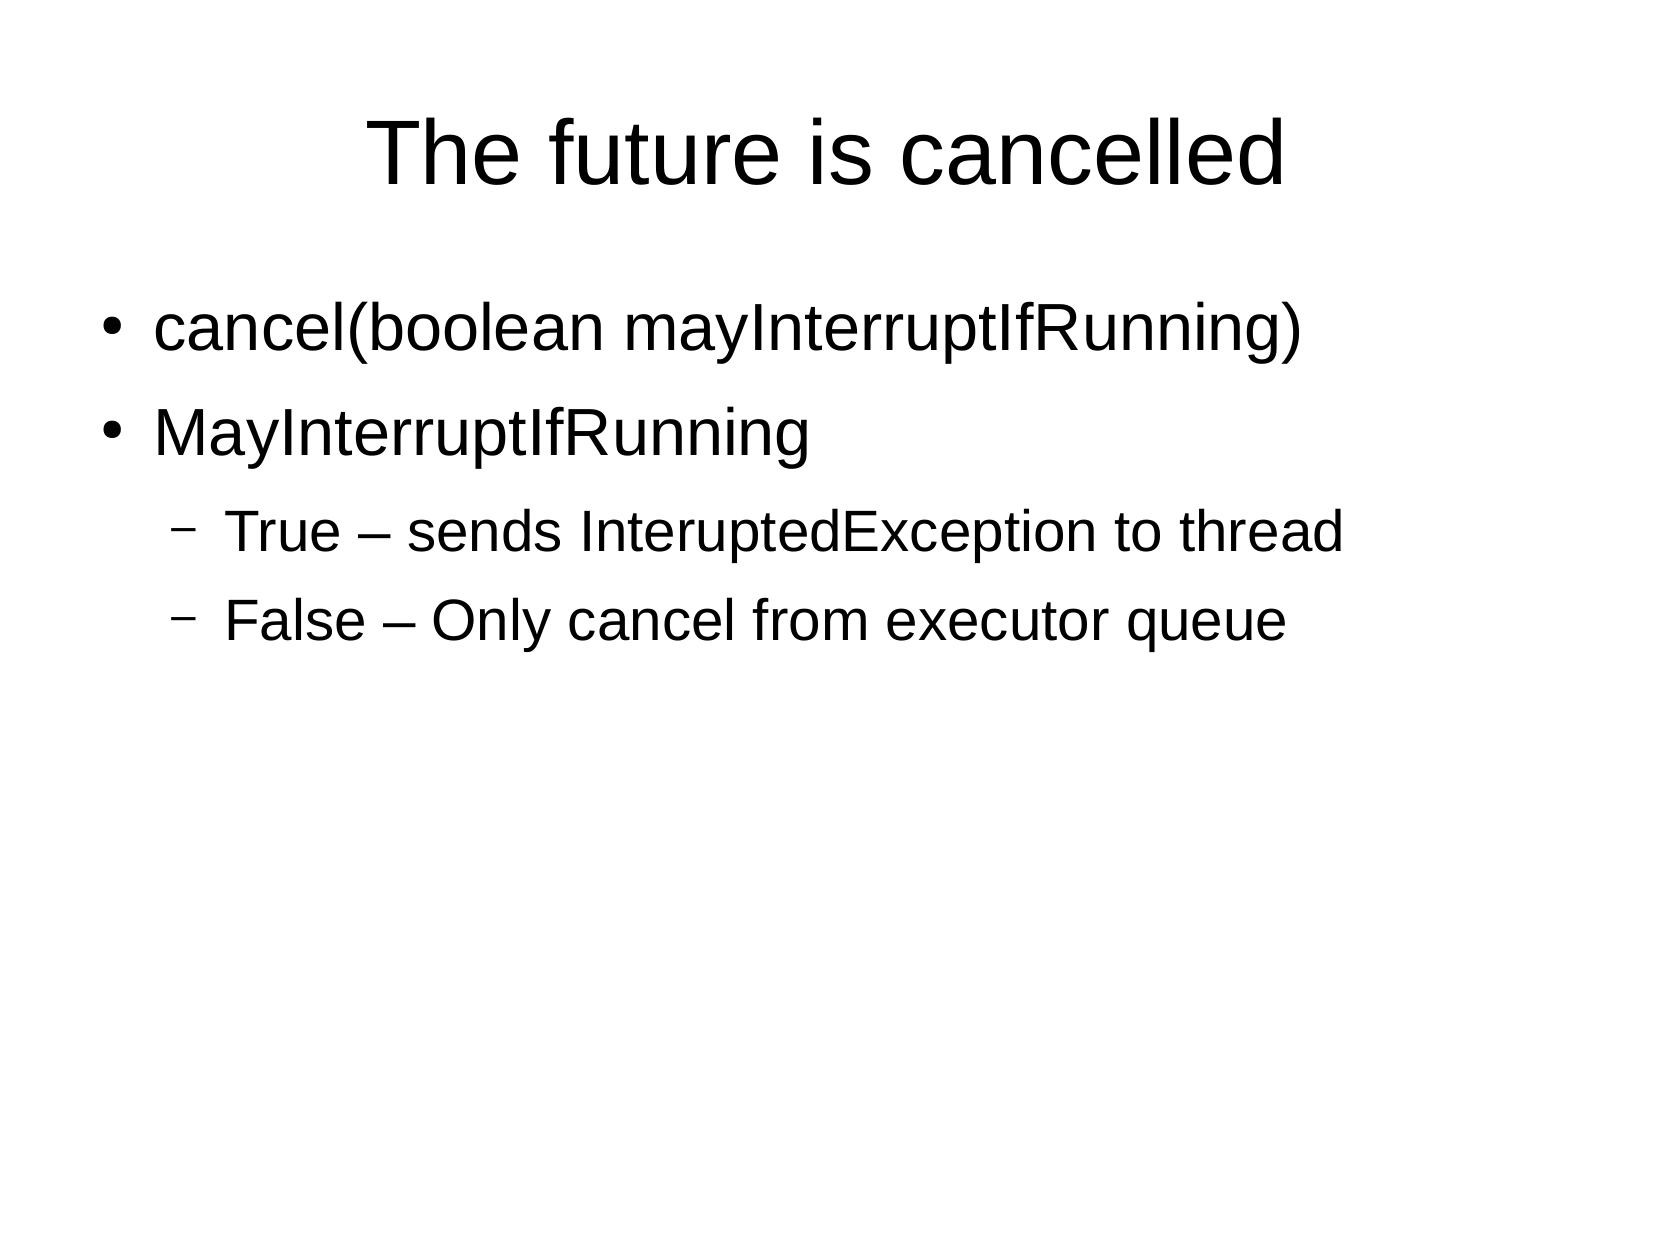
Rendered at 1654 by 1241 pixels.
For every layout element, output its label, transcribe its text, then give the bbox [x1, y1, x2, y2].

title The future is cancelled [82, 49, 1571, 257]
list cancel(boolean mayInterruptIfRunning) MayInterruptIfRunning True – sends InteruptedException to thread False – Only cancel from executor queue [82, 290, 1571, 1010]
